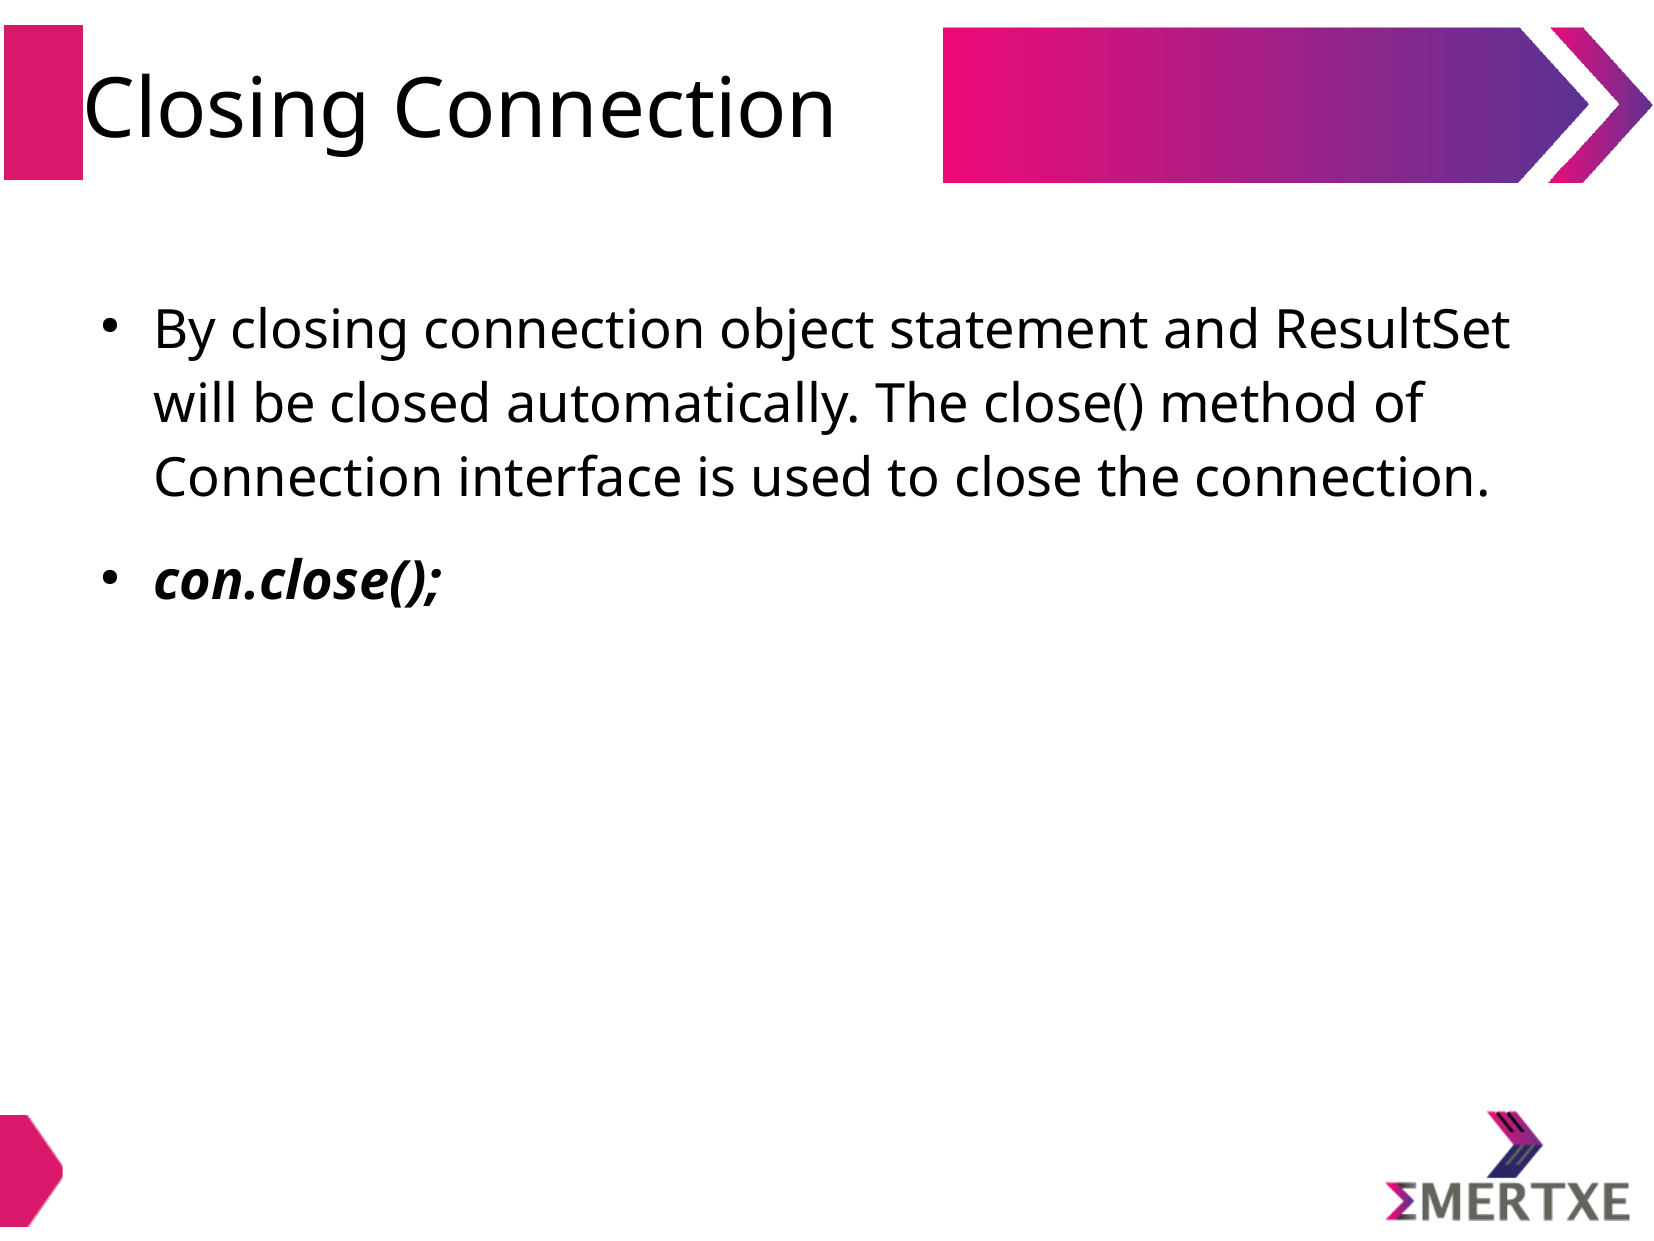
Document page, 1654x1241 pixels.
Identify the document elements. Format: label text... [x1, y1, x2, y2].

list By closing connection object statement and ResultSet will be closed automatically. The close() method of Connection interface is used to close the connection. con.close(); [82, 290, 1571, 1010]
picture [1571, 27, 1653, 183]
picture [1385, 1107, 1631, 1221]
title Closing Connection [82, 2, 1571, 210]
